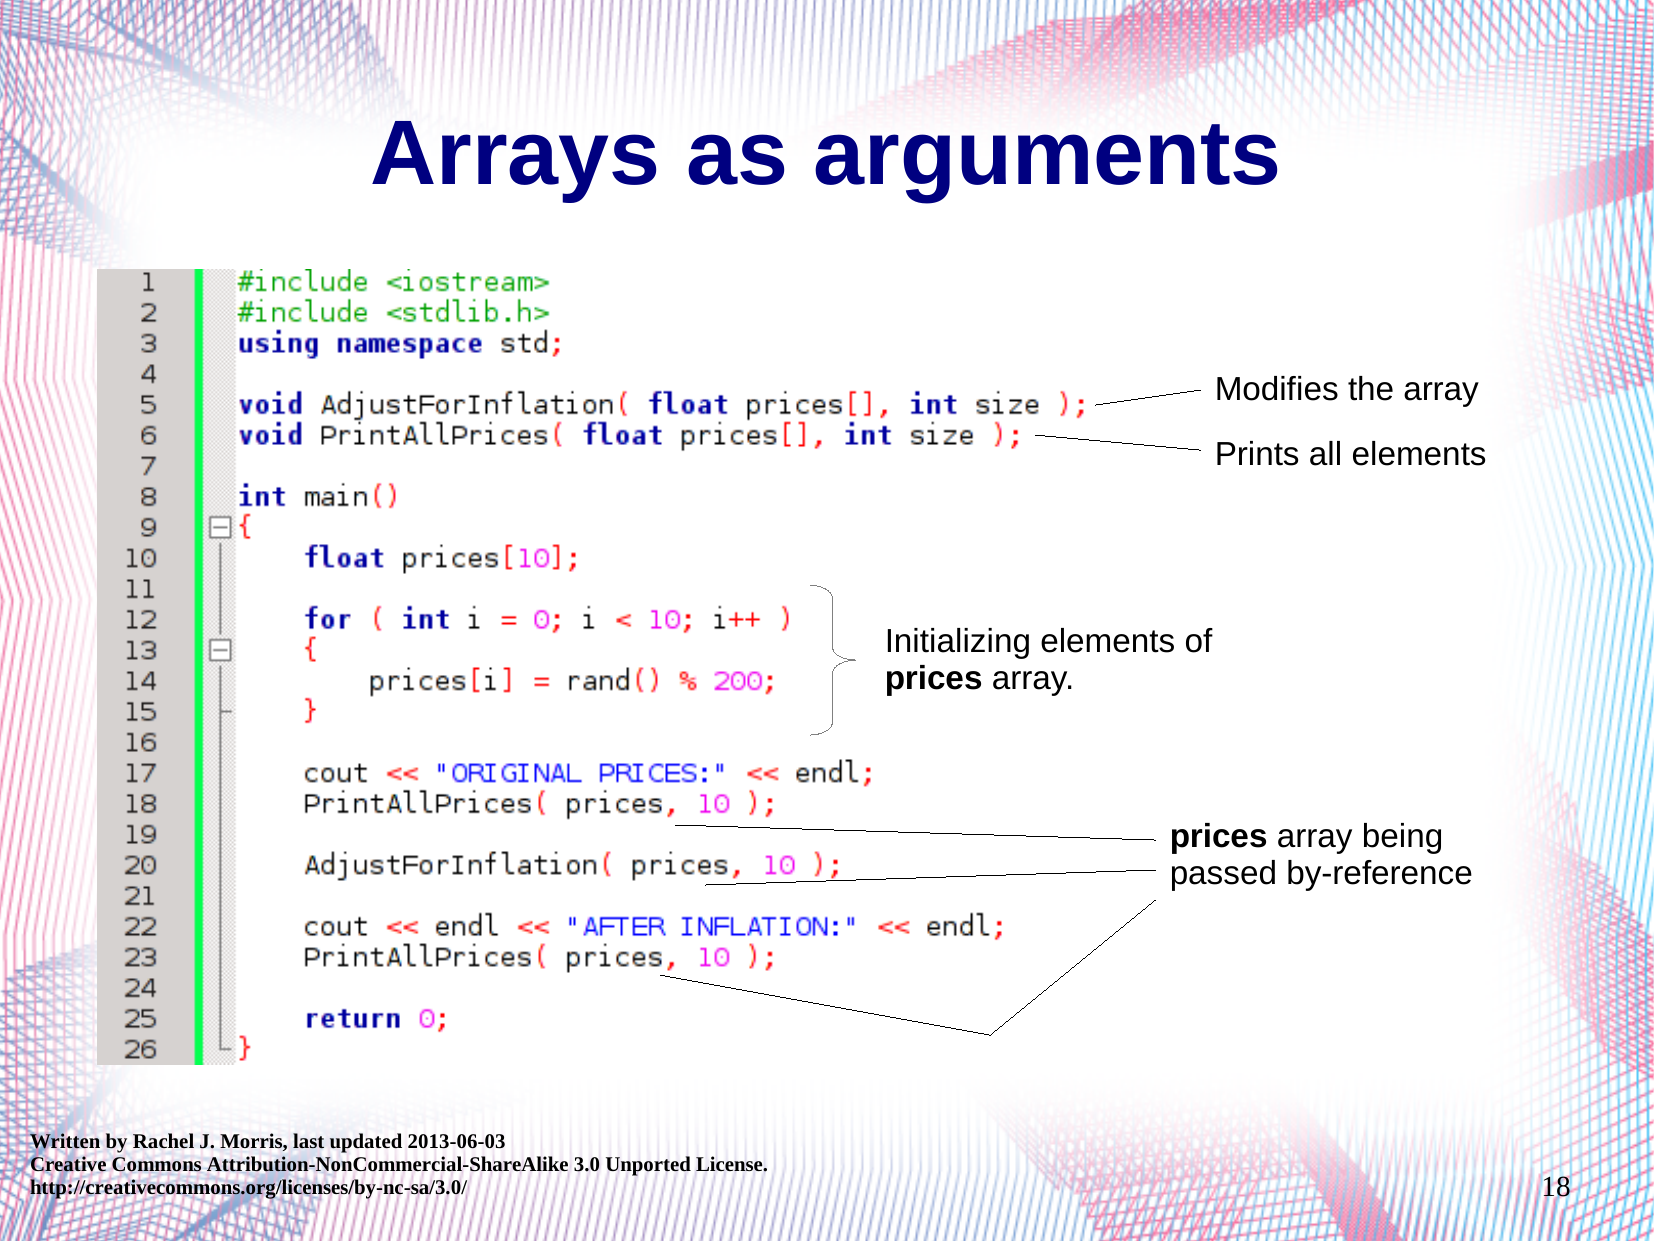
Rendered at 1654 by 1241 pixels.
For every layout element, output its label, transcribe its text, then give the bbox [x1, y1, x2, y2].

text_box Modifies the array [1200, 363, 1531, 416]
text_box Prints all elements [1200, 428, 1531, 481]
picture [0, 0, 1654, 1241]
text_box prices array being passed by-reference [1155, 810, 1531, 899]
title Arrays as arguments [82, 49, 1571, 257]
text_box Initializing elements of prices array. [870, 615, 1321, 704]
